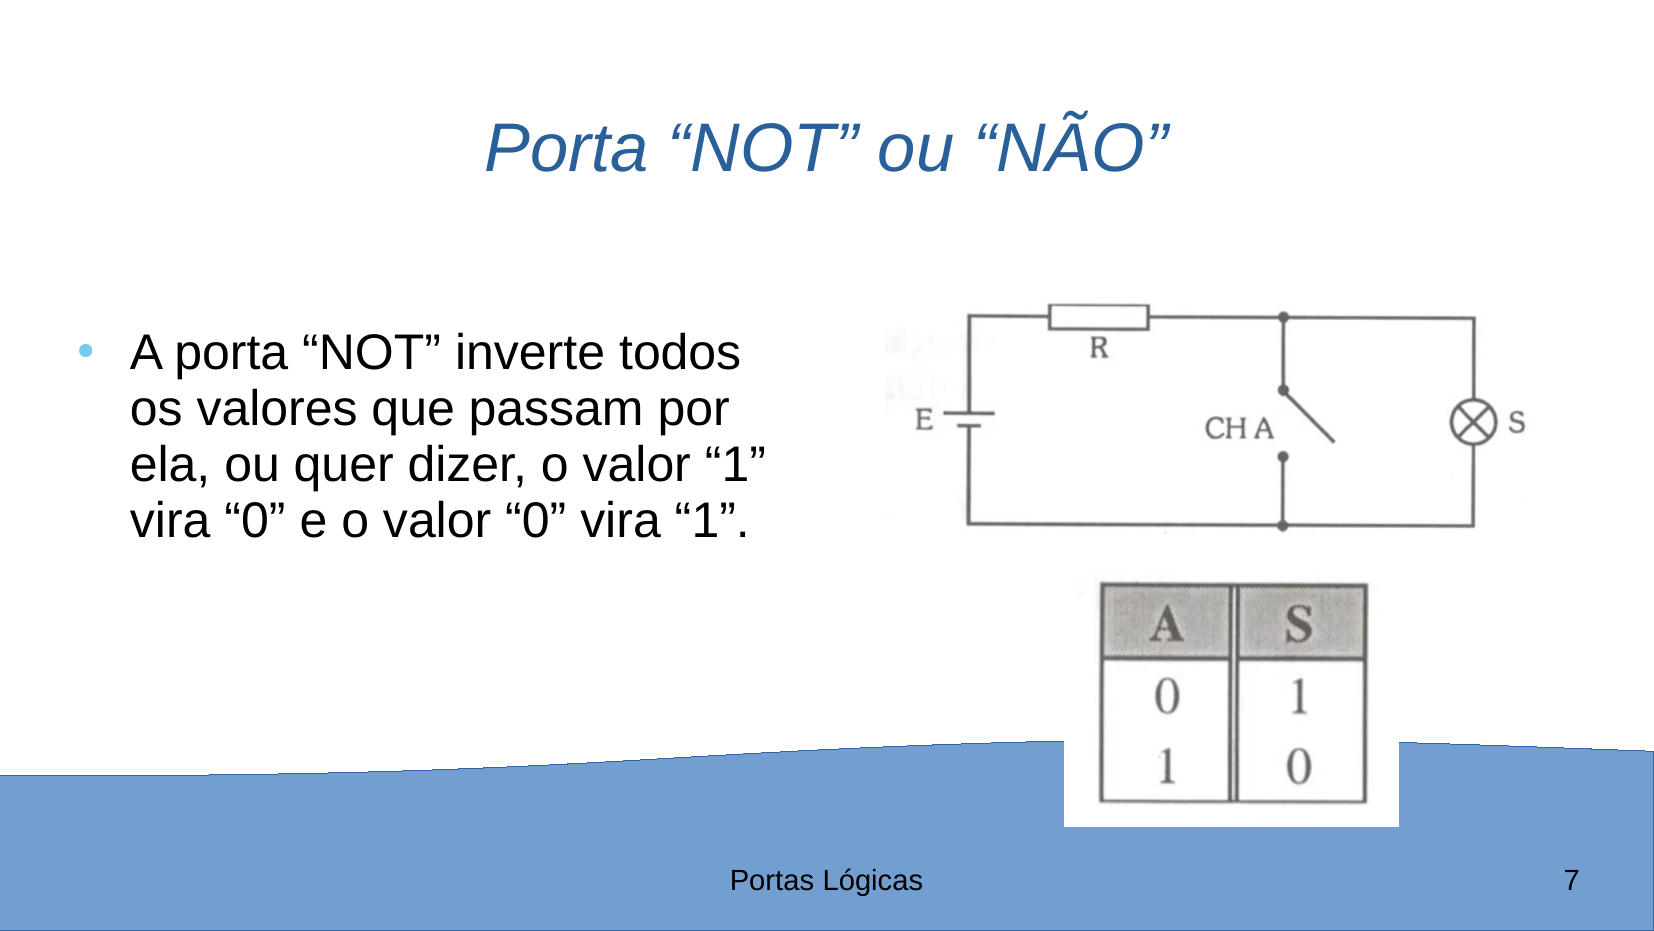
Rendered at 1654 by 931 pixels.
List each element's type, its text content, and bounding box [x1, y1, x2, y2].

picture [1064, 560, 1399, 827]
title Porta “NOT” ou “NÃO” [88, 59, 1565, 237]
picture [885, 295, 1565, 553]
list A porta “NOT” inverte todos os valores que passam por ela, ou quer dizer, o valor “1” vira “0” e o valor “0” vira “1”. [59, 324, 809, 709]
